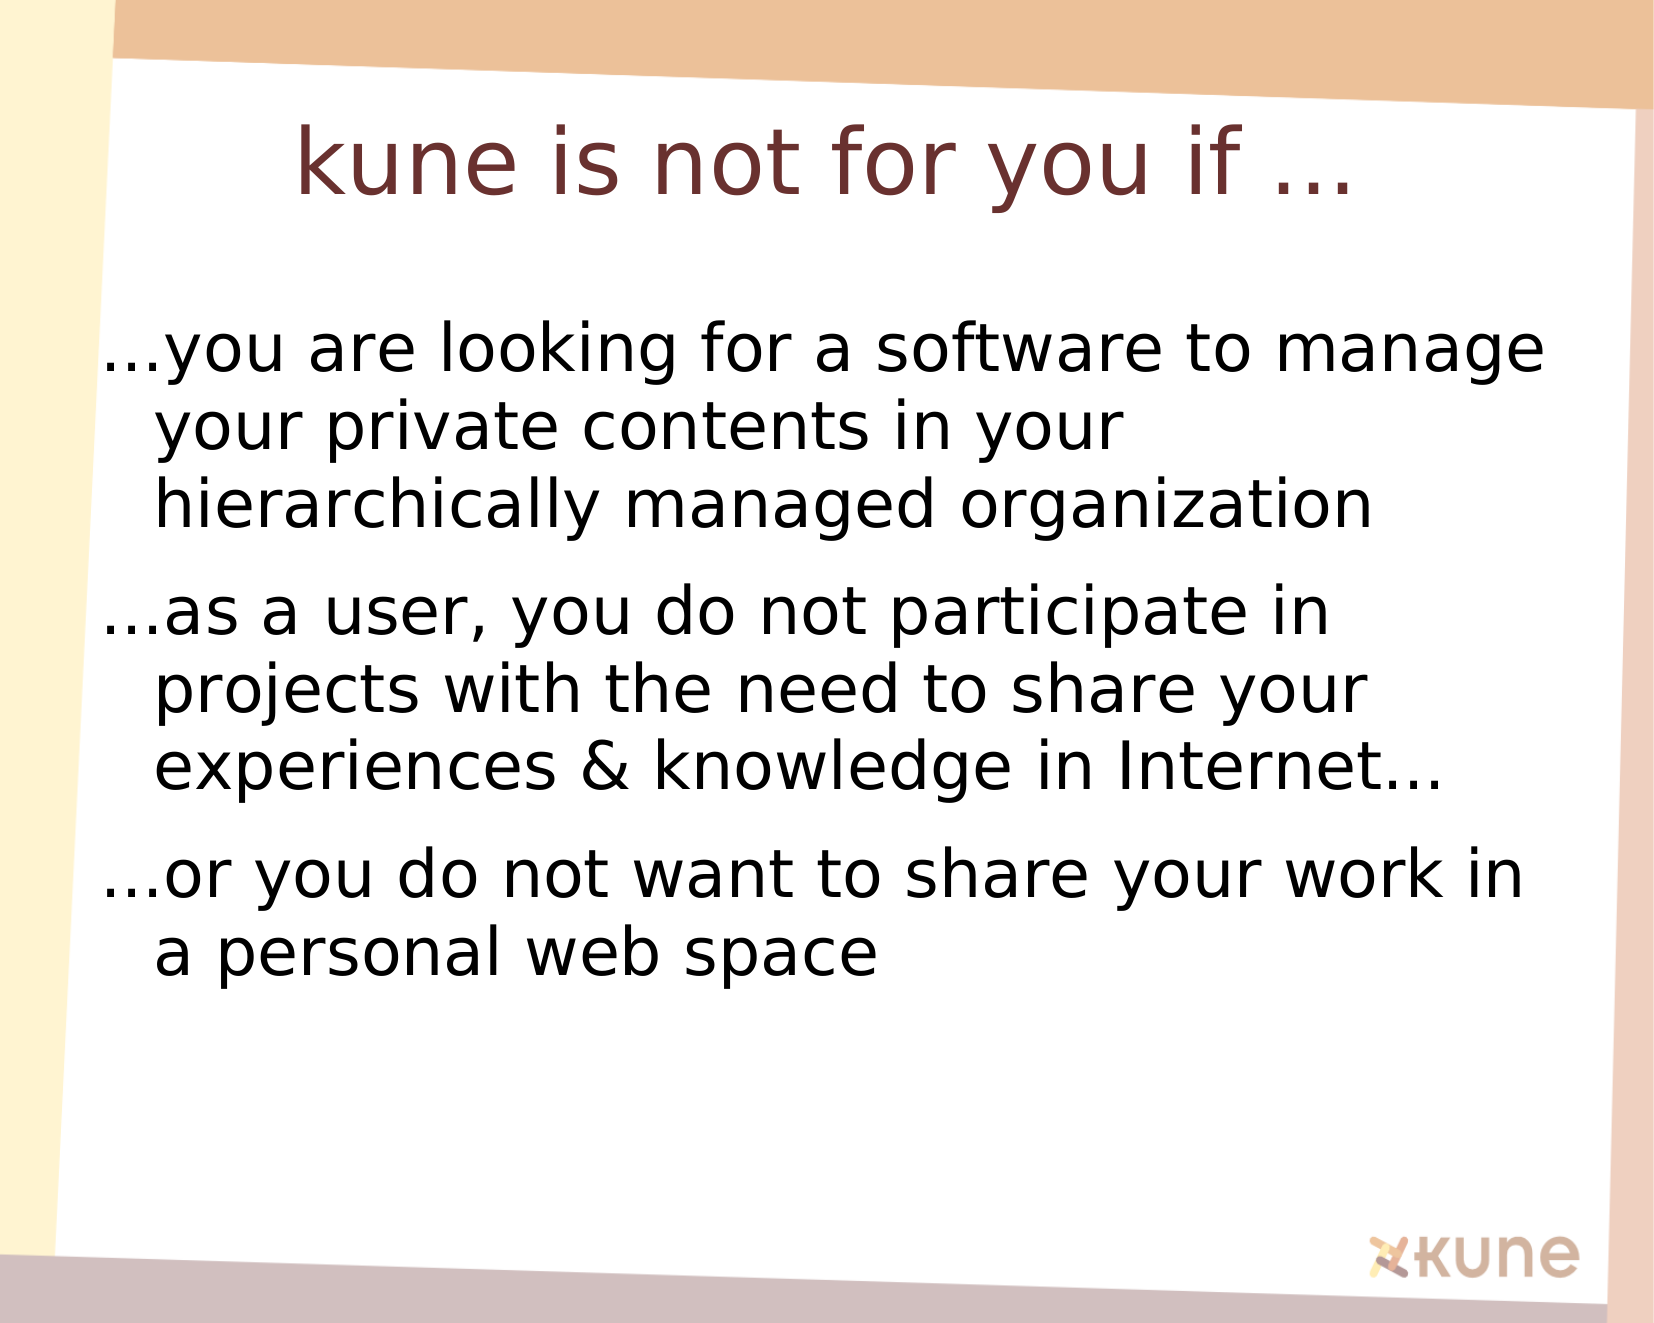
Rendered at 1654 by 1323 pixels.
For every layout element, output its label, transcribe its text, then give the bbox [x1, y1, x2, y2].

title kune is not for you if ... [82, 52, 1571, 274]
picture [0, 0, 1654, 1323]
list ...you are looking for a software to manage your private contents in your hierarchically managed organization ...as a user, you do not participate in projects with the need to share your experiences & knowledge in Internet... ...or you do not want to share your work in a personal web space [82, 309, 1571, 1167]
